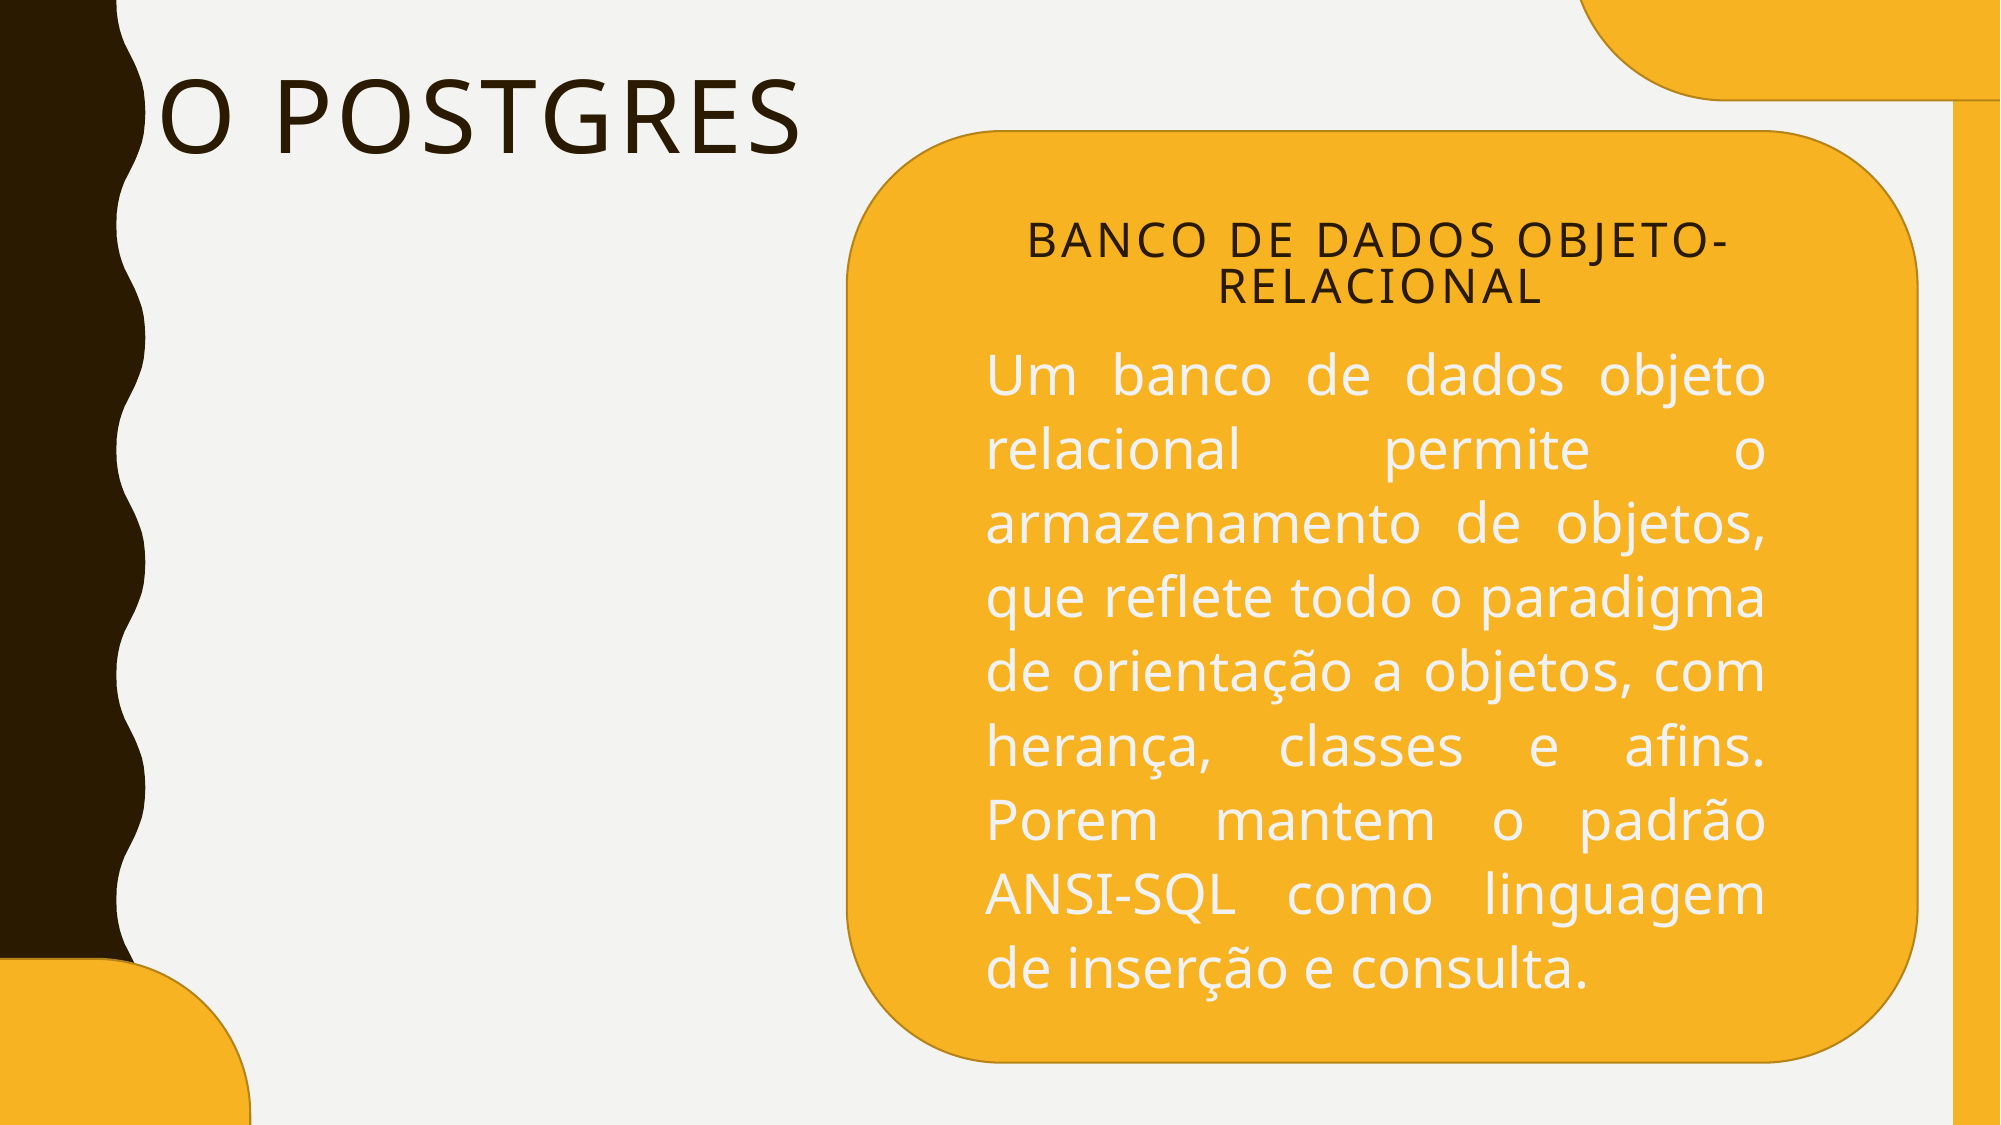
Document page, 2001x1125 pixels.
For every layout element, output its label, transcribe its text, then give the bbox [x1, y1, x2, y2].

text_box [846, 131, 1918, 1063]
text_box Um banco de dados objeto relacional permite o armazenamento de objetos, que reflete todo o paradigma de orientação a objetos, com herança, classes e afins. Porem mantem o padrão ANSI-SQL como linguagem de inserção e consulta. [970, 324, 1783, 943]
text_box [1580, 0, 2000, 101]
text_box [0, 958, 251, 1125]
text_box o postgres [141, 57, 859, 211]
text_box BAnco de dados OBJETO-Relacional [1001, 212, 1759, 324]
